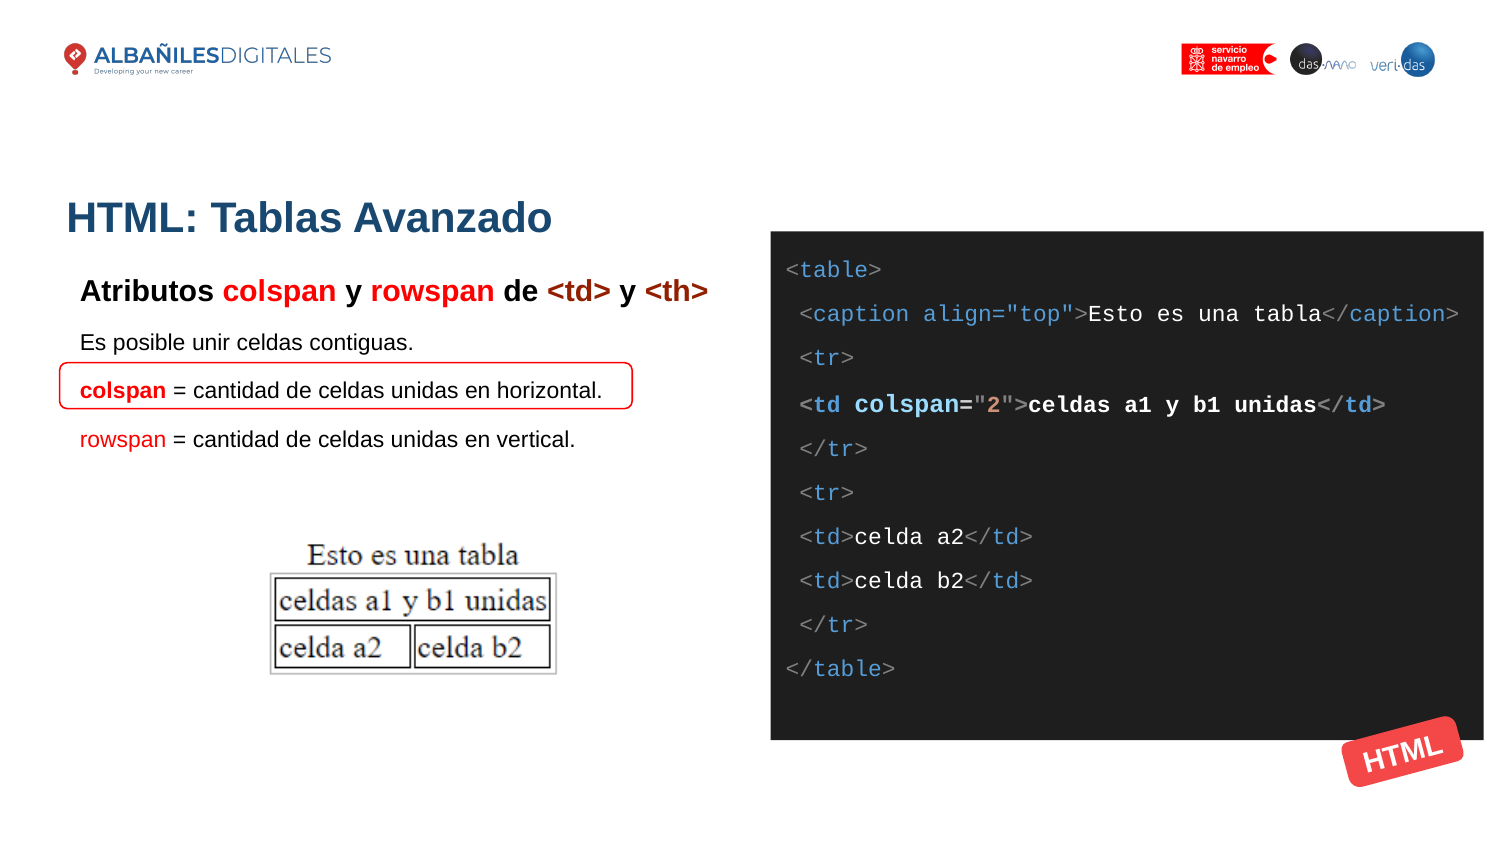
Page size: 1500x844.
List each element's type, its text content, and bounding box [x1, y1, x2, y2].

text_box Atributos colspan y rowspan de <td> y <th> Es posible unir celdas contiguas. colspan = cantidad de celdas unidas en horizontal. rowspan = cantidad de celdas unidas en vertical. [64, 250, 770, 523]
text_box <table> <caption align="top">Esto es una tabla</caption> <tr> <td colspan="2">celdas a1 y b1 unidas</td> </tr> <tr> <td>celda a2</td> <td>celda b2</td> </tr> </table> [770, 231, 1484, 741]
picture [64, 43, 332, 75]
picture [267, 529, 565, 689]
picture [1370, 42, 1435, 77]
picture [1181, 43, 1277, 75]
picture [1290, 43, 1356, 75]
text_box HTML [1341, 716, 1464, 788]
text_box Atributos colspan y rowspan de <td> y <th> Es posible unir celdas contiguas. colspan = cantidad de celdas unidas en horizontal. rowspan = cantidad de celdas unidas en vertical. [64, 364, 631, 407]
text_box HTML: Tablas Avanzado [66, 179, 988, 241]
